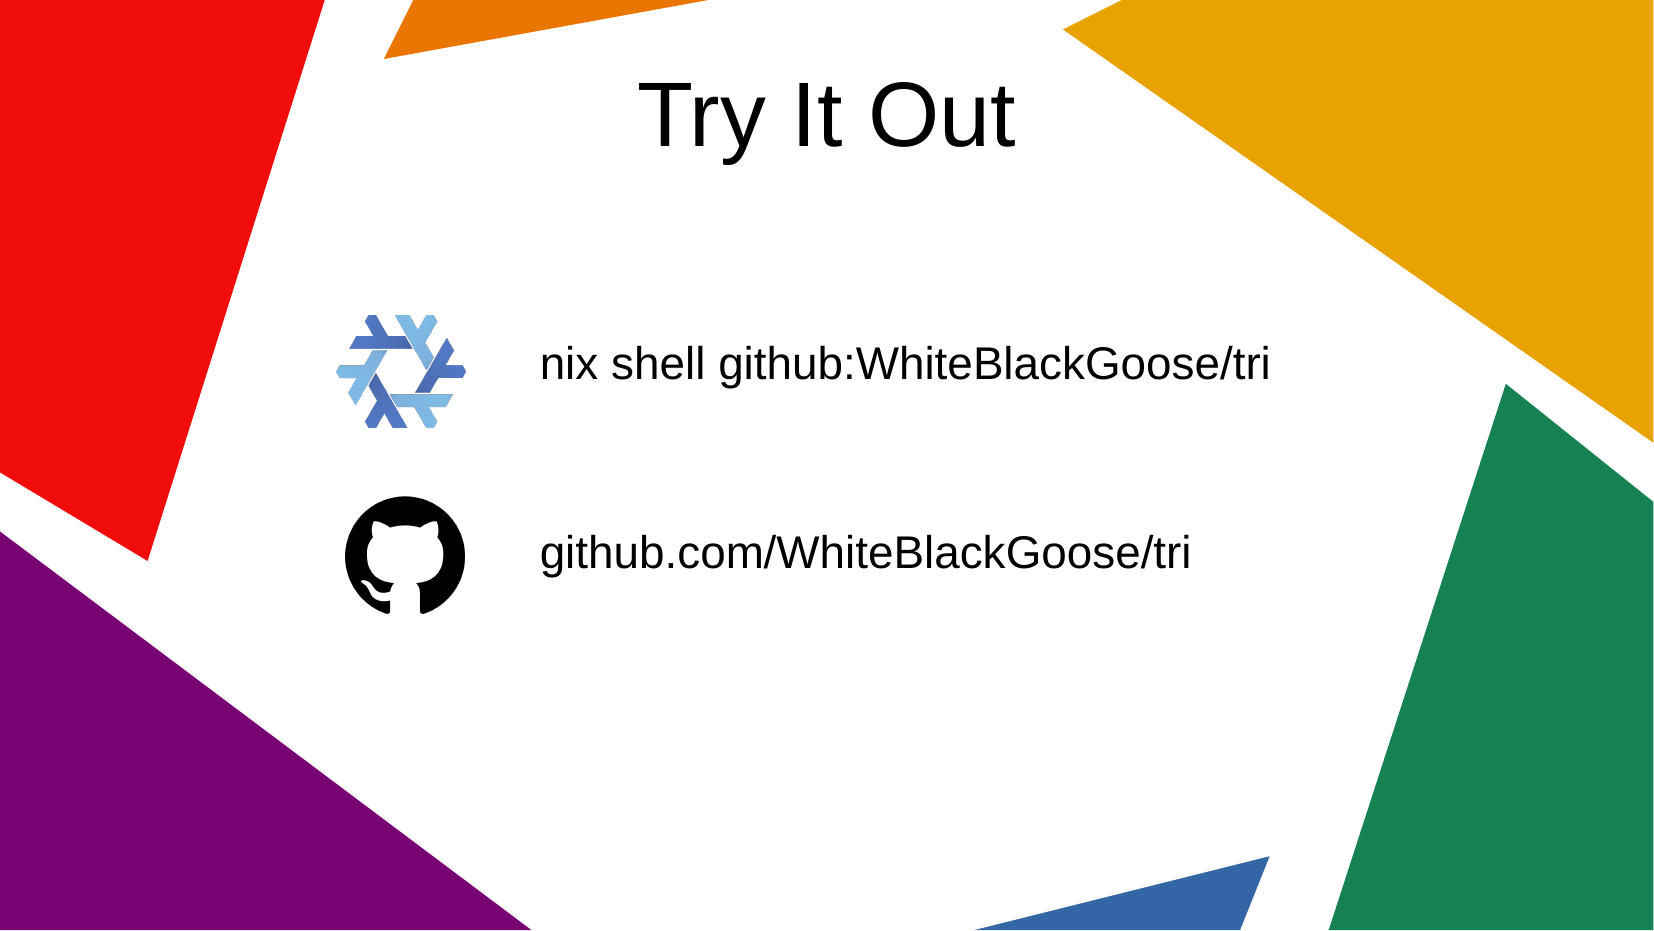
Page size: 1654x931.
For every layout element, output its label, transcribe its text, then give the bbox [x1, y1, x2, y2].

picture [345, 495, 465, 616]
text_box github.com/WhiteBlackGoose/tri [525, 519, 1208, 586]
title Try It Out [82, 37, 1571, 193]
picture [336, 315, 466, 428]
text_box nix shell github:WhiteBlackGoose/tri [525, 330, 1351, 449]
